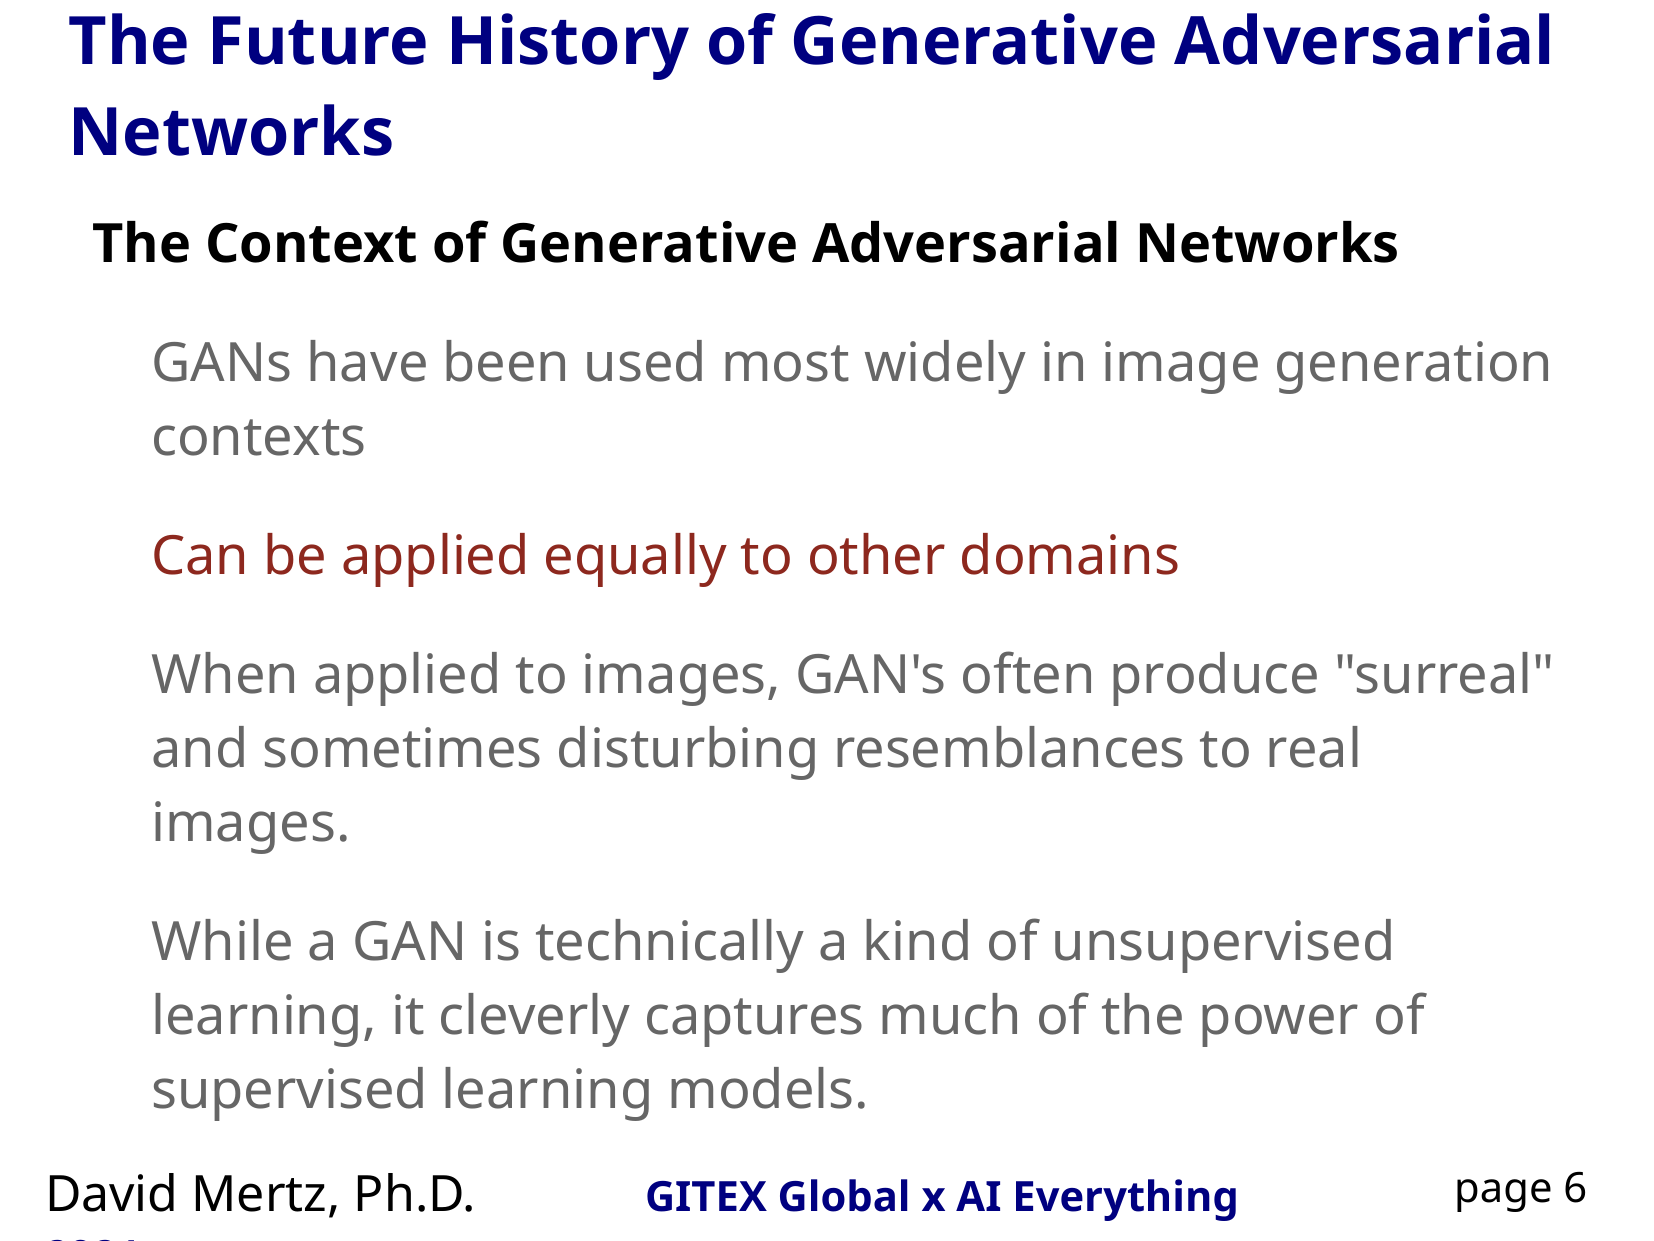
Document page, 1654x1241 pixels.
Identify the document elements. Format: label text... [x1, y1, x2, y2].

list The Context of Generative Adversarial Networks GANs have been used most widely in image generation contexts Can be applied equally to other domains When applied to images, GAN's often produce "surreal" and sometimes disturbing resemblances to real images. While a GAN is technically a kind of unsupervised learning, it cleverly captures much of the power of supervised learning models. [92, 204, 1561, 1049]
